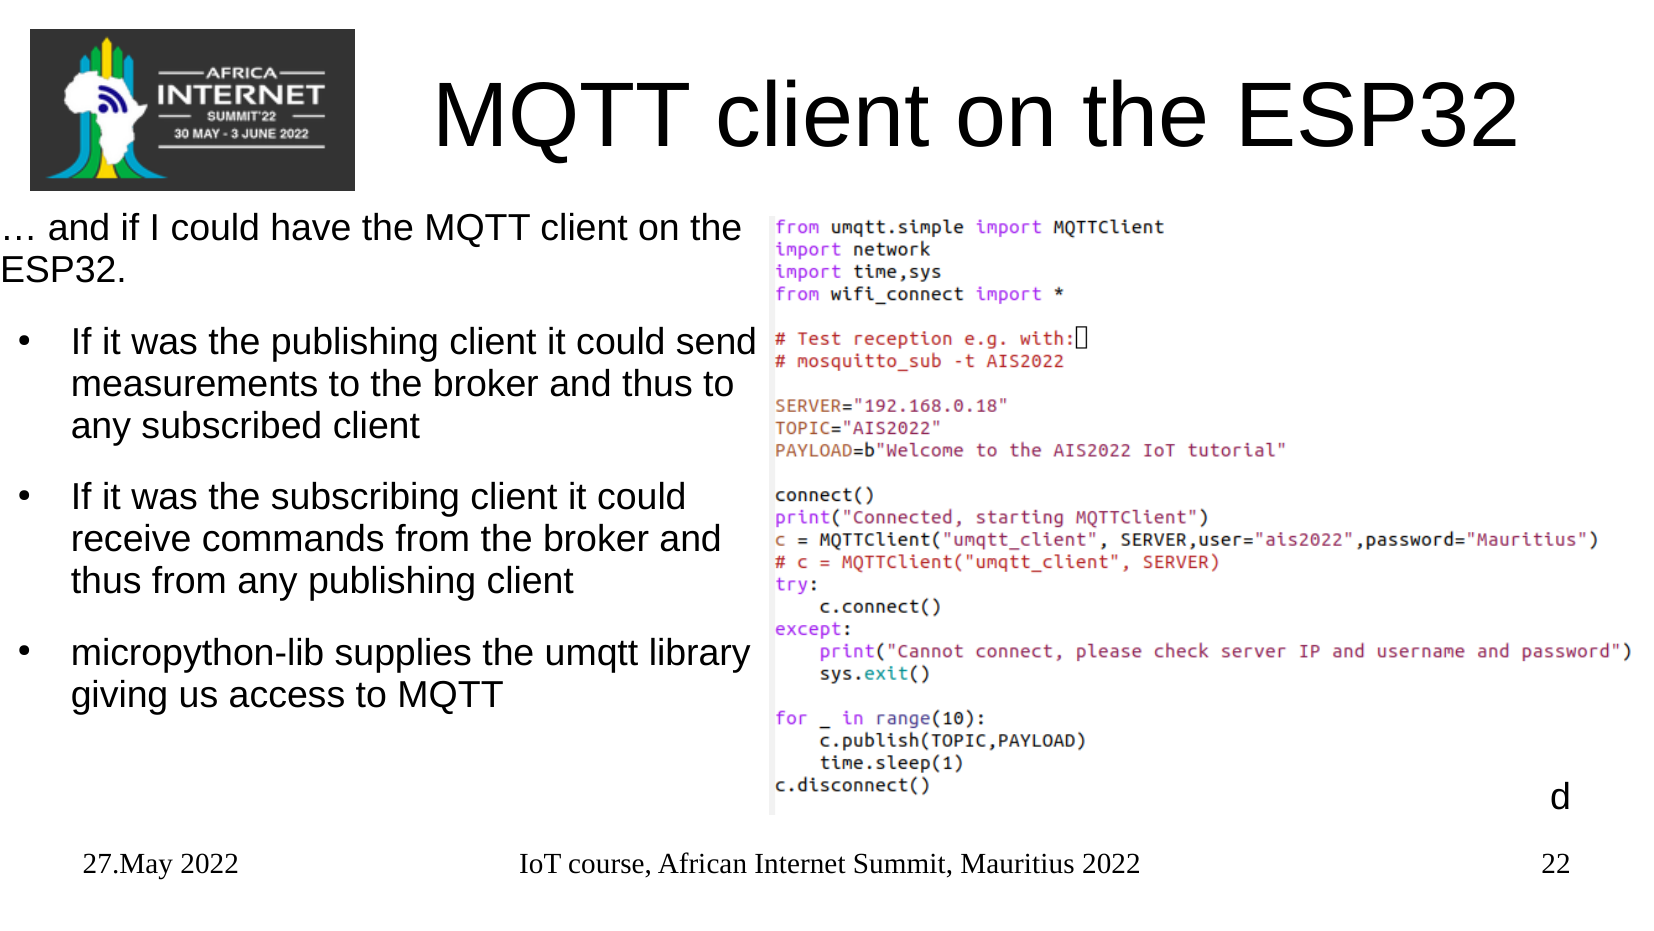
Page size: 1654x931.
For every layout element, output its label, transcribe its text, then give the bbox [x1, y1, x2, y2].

title MQTT client on the ESP32 [354, 37, 1601, 193]
picture [769, 216, 1654, 815]
list … and if I could have the MQTT client on the ESP32. If it was the publishing client it could send measurements to the broker and thus to any subscribed client If it was the subscribing client it could receive commands from the broker and thus from any publishing client micropython-lib supplies the umqtt library giving us access to MQTT [0, 206, 768, 747]
picture [30, 29, 355, 191]
text_box d [1535, 767, 1595, 825]
